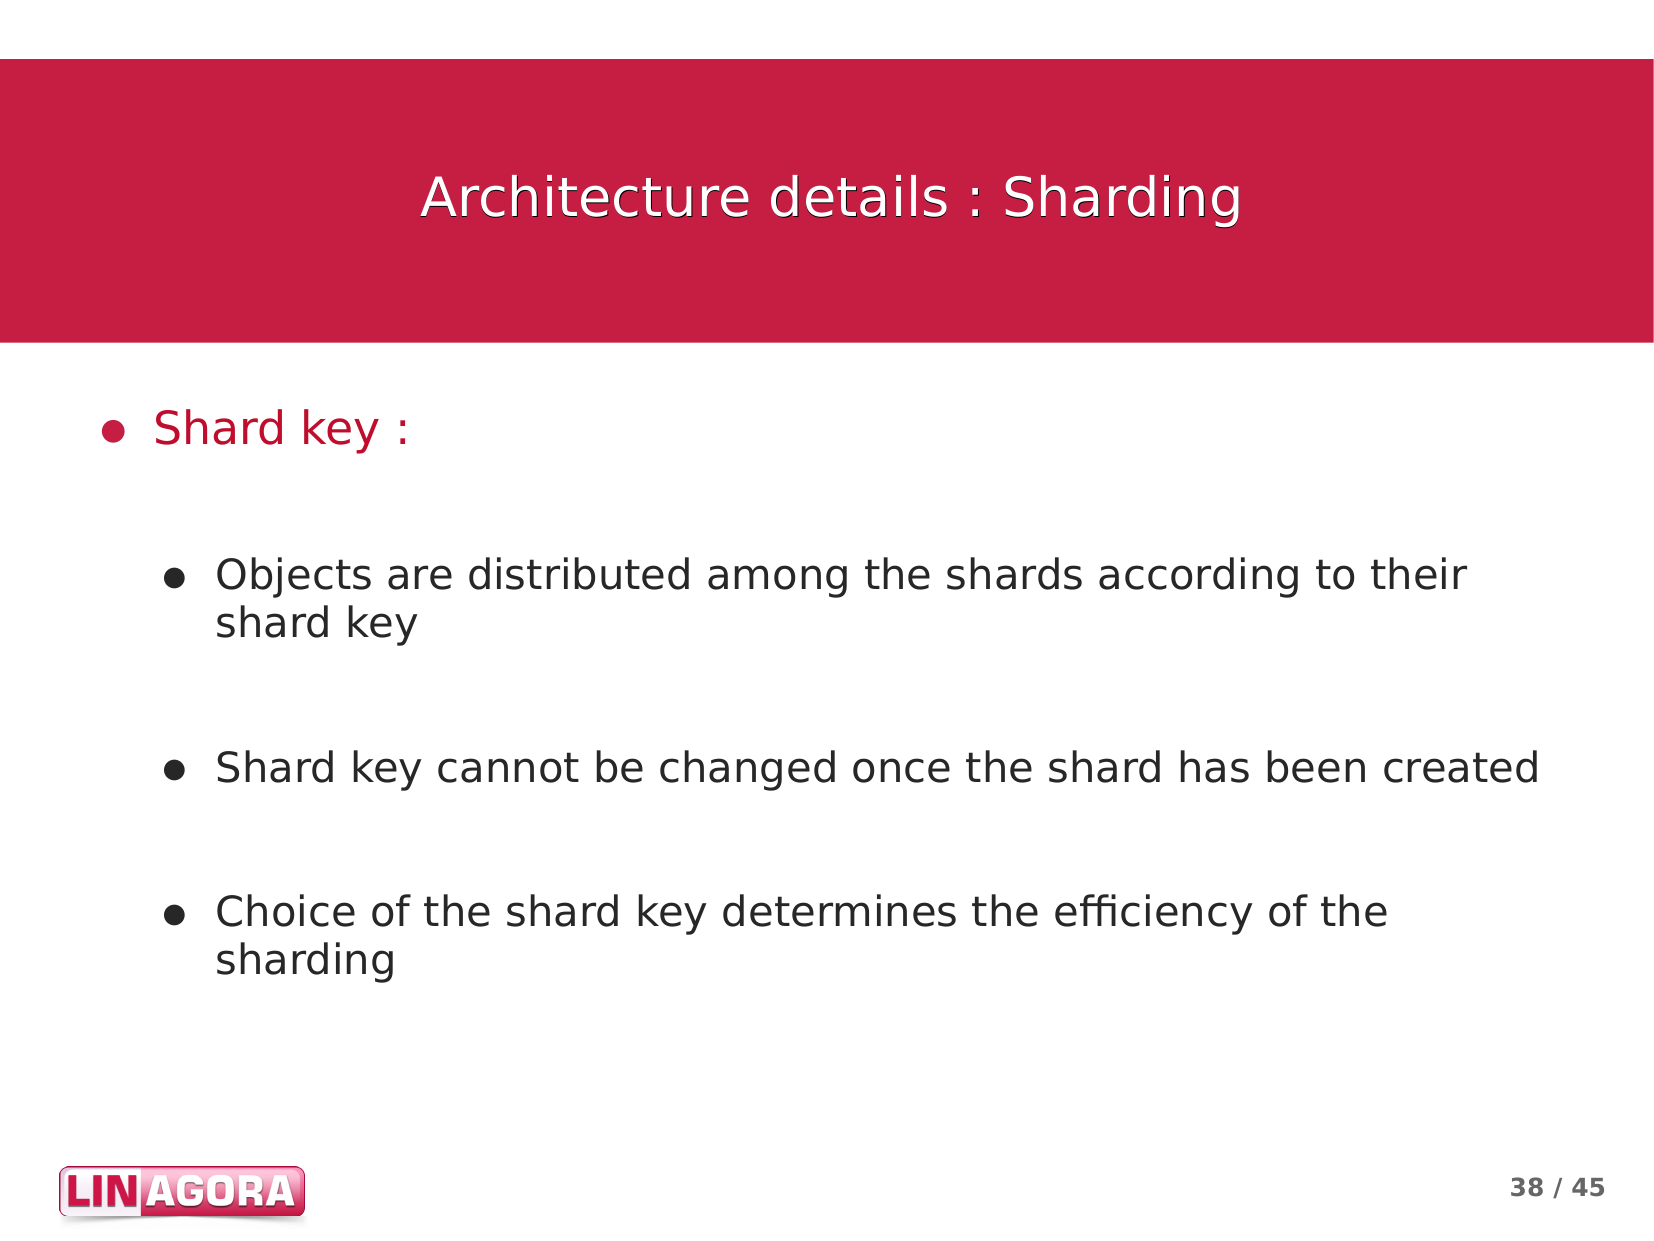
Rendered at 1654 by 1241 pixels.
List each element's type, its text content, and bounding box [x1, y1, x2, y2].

list Shard key : Objects are distributed among the shards according to their shard key Shard key cannot be changed once the shard has been created Choice of the shard key determines the efficiency of the sharding [82, 401, 1571, 1134]
title Architecture details : Sharding [35, 76, 1630, 319]
picture [59, 1166, 308, 1229]
